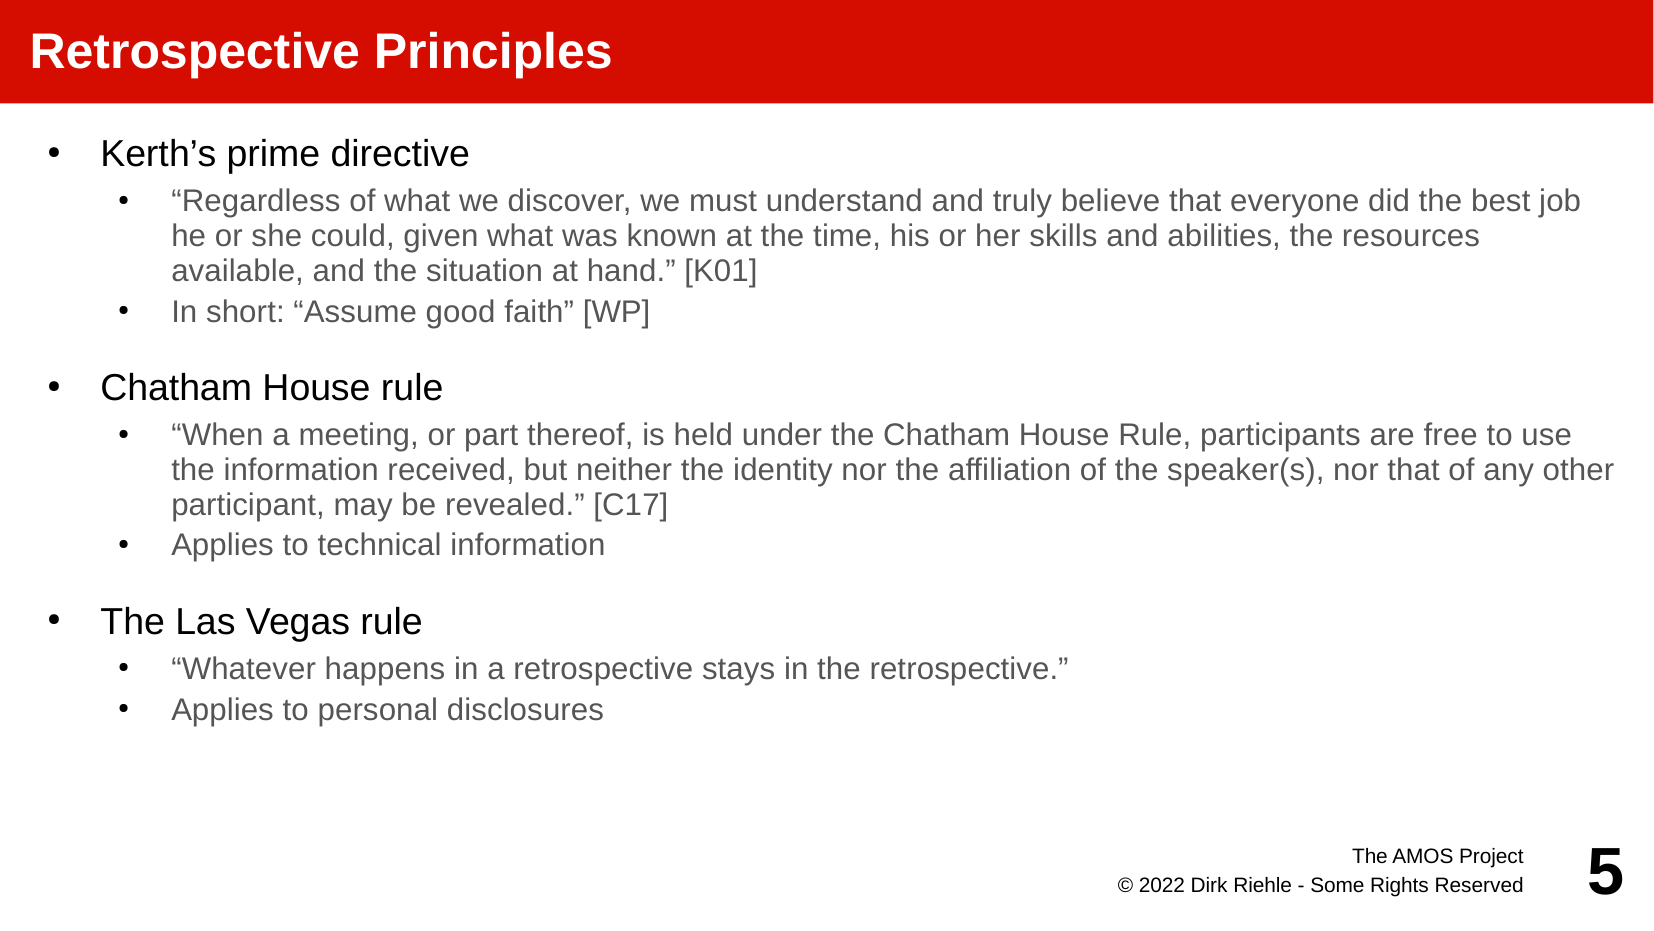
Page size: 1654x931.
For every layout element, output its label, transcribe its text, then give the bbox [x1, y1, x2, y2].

title Retrospective Principles [0, 0, 1654, 104]
list Kerth’s prime directive “Regardless of what we discover, we must understand and truly believe that everyone did the best job he or she could, given what was known at the time, his or her skills and abilities, the resources available, and the situation at hand.” [K01] In short: “Assume good faith” [WP] Chatham House rule “When a meeting, or part thereof, is held under the Chatham House Rule, participants are free to use the information received, but neither the identity nor the affiliation of the speaker(s), nor that of any other participant, may be revealed.” [C17] Applies to technical information The Las Vegas rule “Whatever happens in a retrospective stays in the retrospective.” Applies to personal disclosures [29, 132, 1625, 813]
